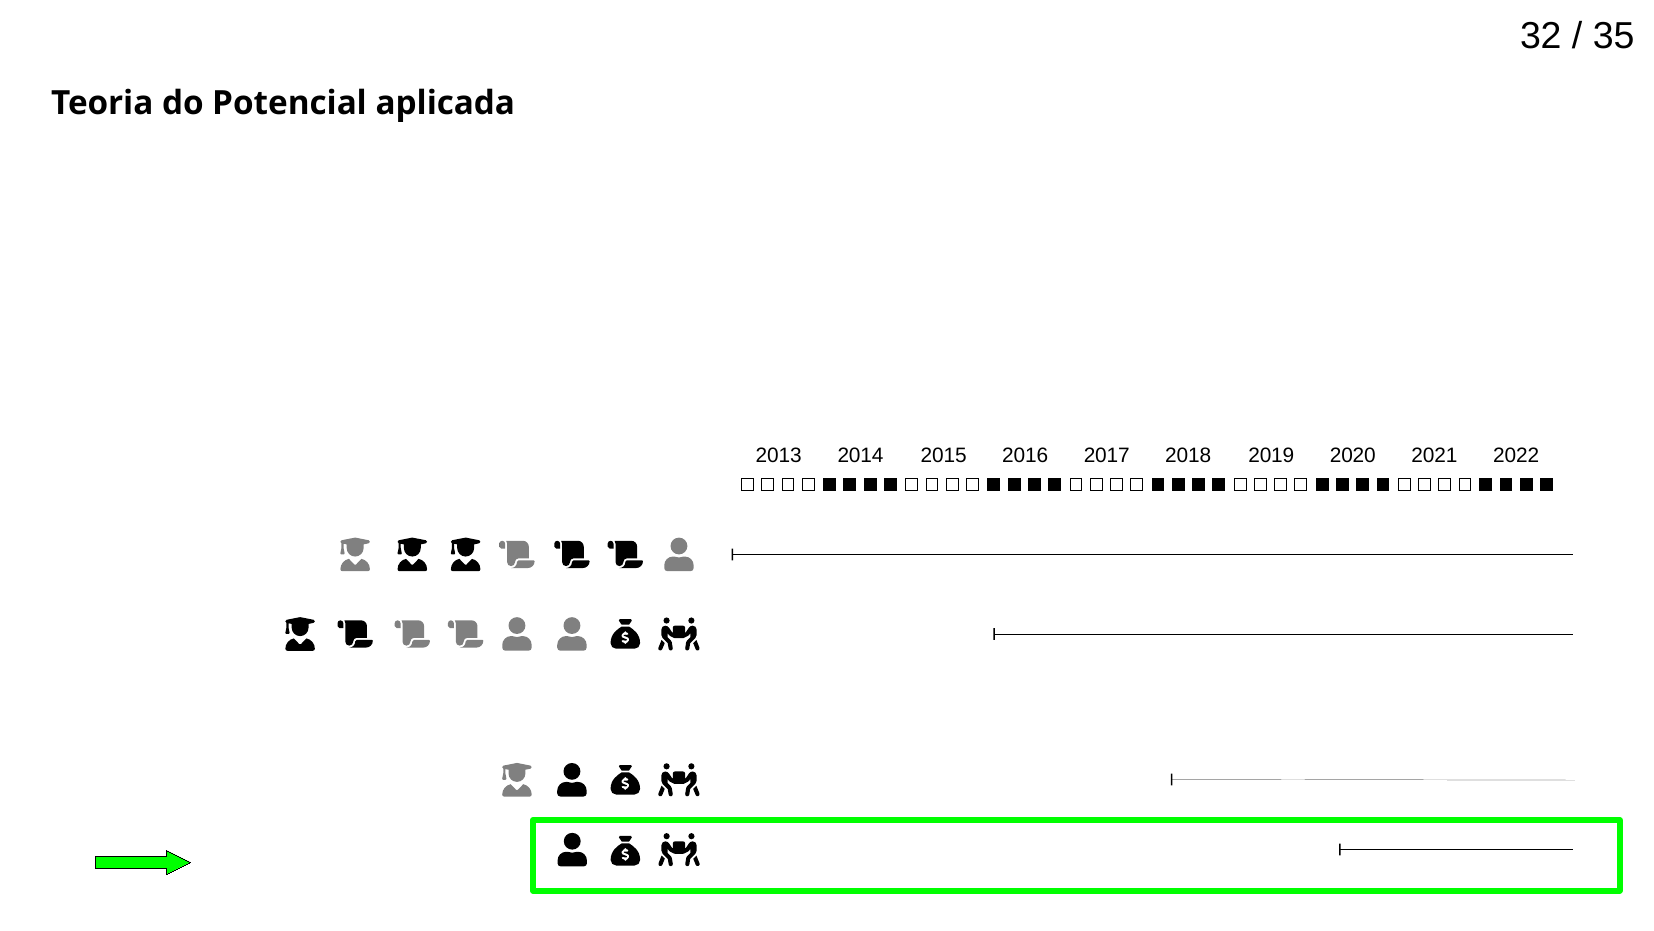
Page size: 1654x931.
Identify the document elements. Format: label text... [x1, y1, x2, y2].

text_box [1274, 478, 1287, 491]
text_box [1254, 478, 1267, 491]
picture [610, 619, 641, 649]
text_box [1192, 478, 1205, 491]
text_box [987, 478, 1000, 491]
picture [337, 618, 373, 650]
text_box [1008, 478, 1021, 491]
text_box [1234, 478, 1247, 491]
text_box [926, 478, 938, 491]
picture [610, 765, 641, 795]
text_box [95, 850, 191, 875]
text_box [884, 478, 897, 491]
text_box [843, 478, 856, 491]
text_box [1500, 478, 1512, 491]
text_box <number> / 35 [1375, 0, 1654, 71]
text_box [1212, 478, 1225, 491]
text_box [1356, 478, 1369, 491]
picture [658, 617, 700, 651]
picture [658, 833, 700, 867]
picture [450, 537, 481, 572]
text_box [1316, 478, 1329, 491]
text_box 2013 [740, 436, 817, 475]
text_box [1172, 478, 1185, 491]
text_box [499, 532, 538, 575]
text_box [1110, 478, 1123, 491]
text_box [1028, 478, 1041, 491]
text_box [659, 534, 698, 577]
text_box 2021 [1396, 436, 1473, 475]
text_box 2015 [905, 436, 982, 475]
text_box 2020 [1315, 436, 1391, 475]
text_box [802, 478, 815, 491]
text_box [1152, 478, 1164, 491]
text_box [1090, 478, 1103, 491]
text_box [1520, 478, 1533, 491]
picture [285, 617, 315, 651]
text_box [1048, 478, 1061, 491]
text_box 2014 [822, 436, 899, 475]
text_box [497, 611, 536, 654]
text_box 2019 [1233, 436, 1310, 475]
text_box [1070, 478, 1082, 491]
text_box [1459, 478, 1471, 491]
text_box Teoria do Potencial aplicada [11, 3, 556, 201]
picture [554, 538, 590, 571]
text_box [1438, 478, 1451, 491]
text_box [823, 478, 836, 491]
picture [557, 832, 588, 867]
text_box 2018 [1150, 436, 1227, 475]
text_box [946, 478, 959, 491]
text_box [1540, 478, 1553, 491]
text_box [393, 611, 432, 654]
text_box [552, 611, 591, 654]
picture [607, 538, 644, 571]
text_box [333, 532, 372, 575]
picture [658, 763, 700, 797]
text_box [497, 758, 536, 801]
text_box [741, 478, 754, 491]
text_box [1130, 478, 1143, 491]
text_box [1418, 478, 1431, 491]
picture [557, 762, 587, 797]
picture [610, 835, 641, 866]
text_box [864, 478, 877, 491]
picture [397, 537, 428, 572]
text_box [761, 478, 774, 491]
text_box [1336, 478, 1349, 491]
text_box [782, 478, 794, 491]
text_box [1294, 478, 1307, 491]
text_box [1398, 478, 1411, 491]
text_box [446, 611, 485, 654]
text_box [905, 478, 918, 491]
text_box 2016 [987, 436, 1064, 475]
text_box [1479, 478, 1492, 491]
text_box 2022 [1478, 436, 1555, 475]
text_box [966, 478, 979, 491]
text_box [1377, 478, 1389, 491]
text_box 2017 [1068, 436, 1145, 475]
